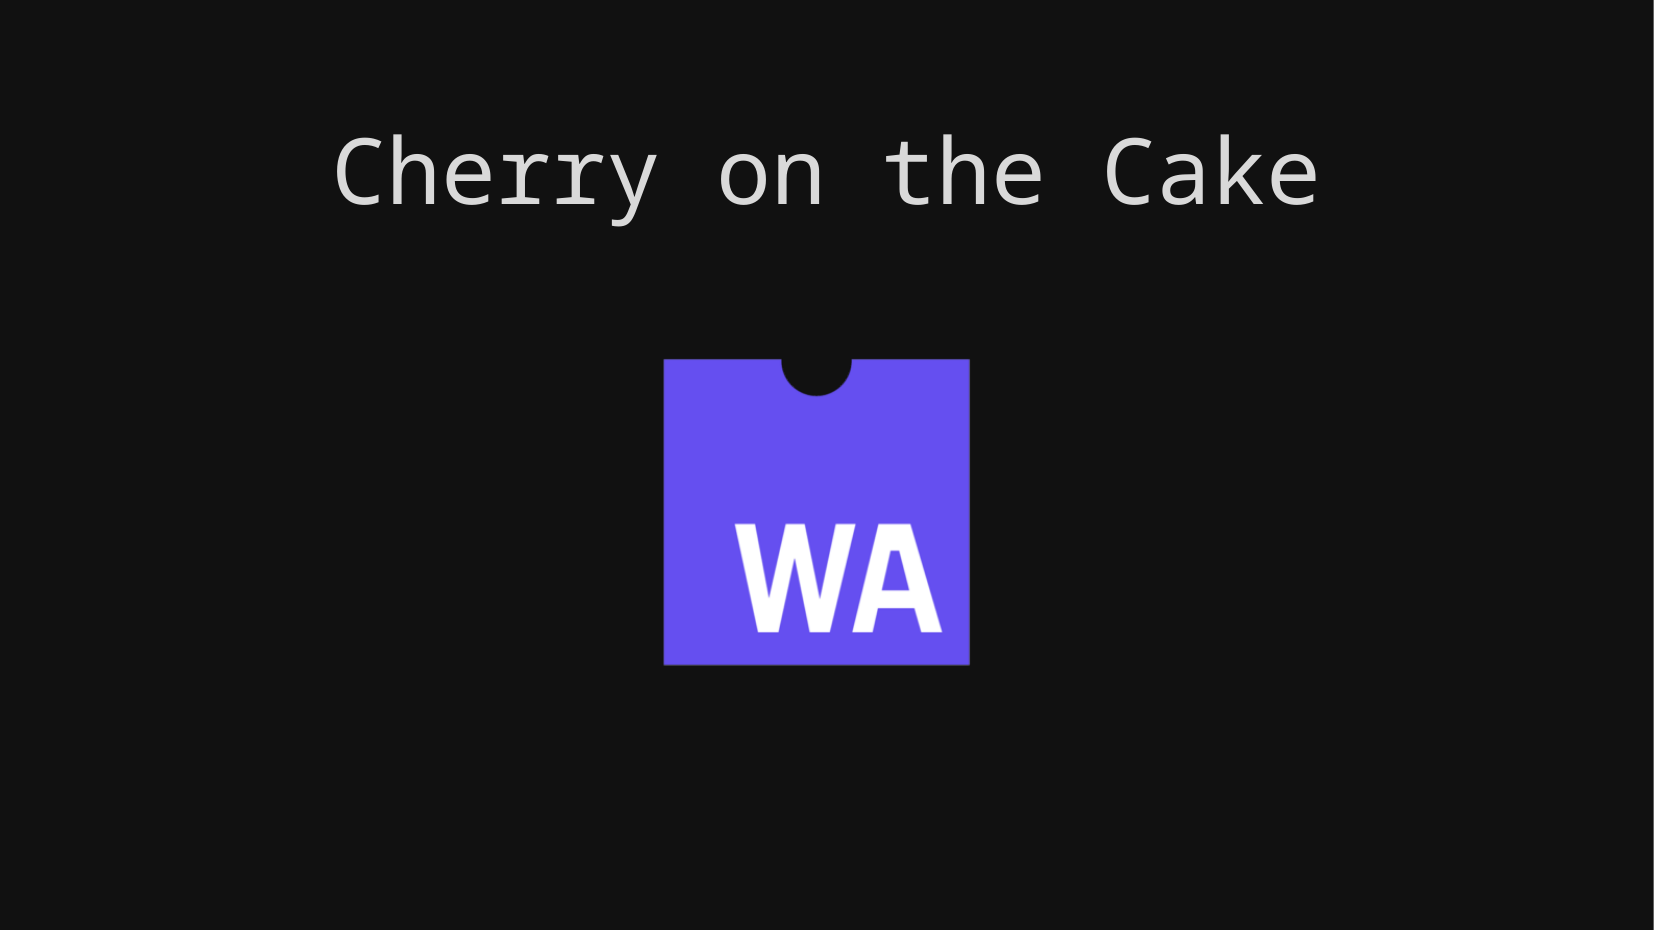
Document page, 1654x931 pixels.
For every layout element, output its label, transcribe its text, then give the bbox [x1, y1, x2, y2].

title Cherry on the Cake [82, 90, 1571, 246]
picture [416, 245, 1217, 779]
